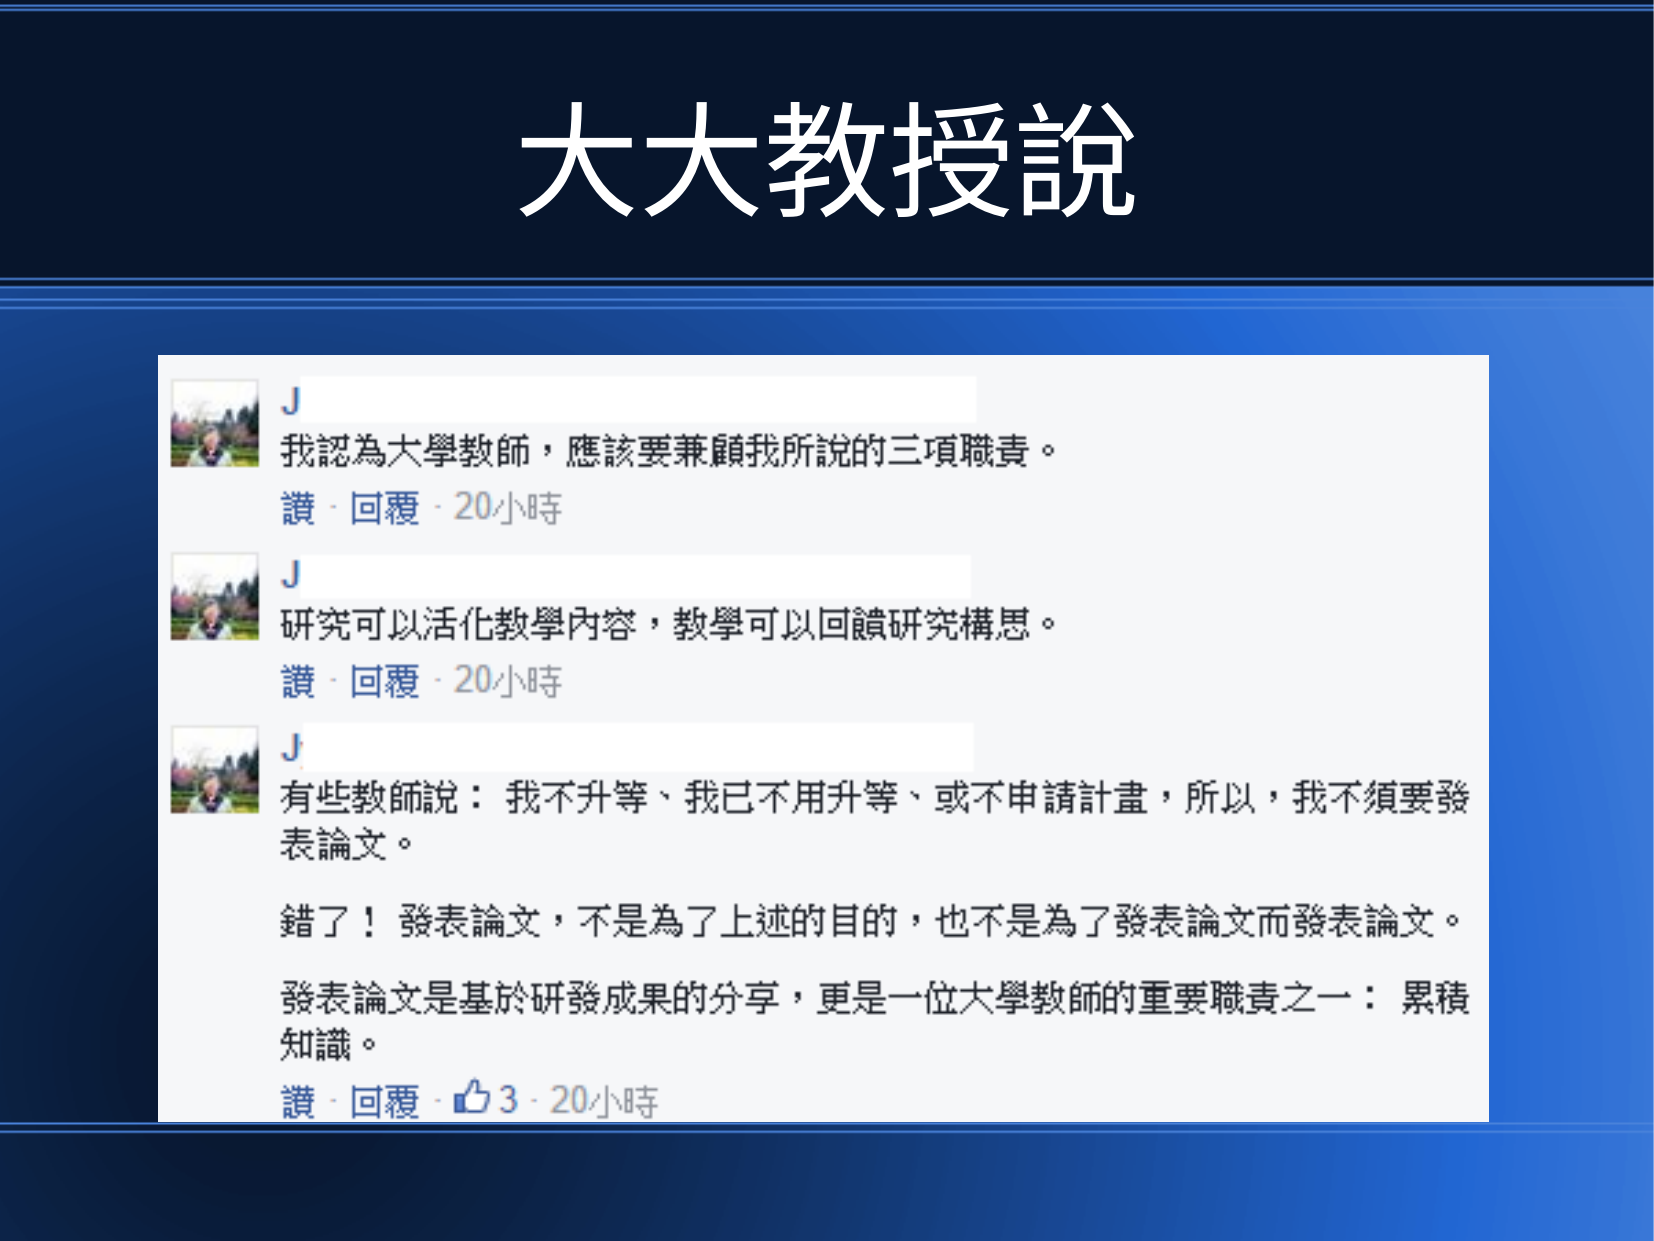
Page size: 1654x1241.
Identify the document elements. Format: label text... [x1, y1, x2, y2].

title 大大教授說 [82, 49, 1571, 257]
picture [0, 0, 1654, 1241]
